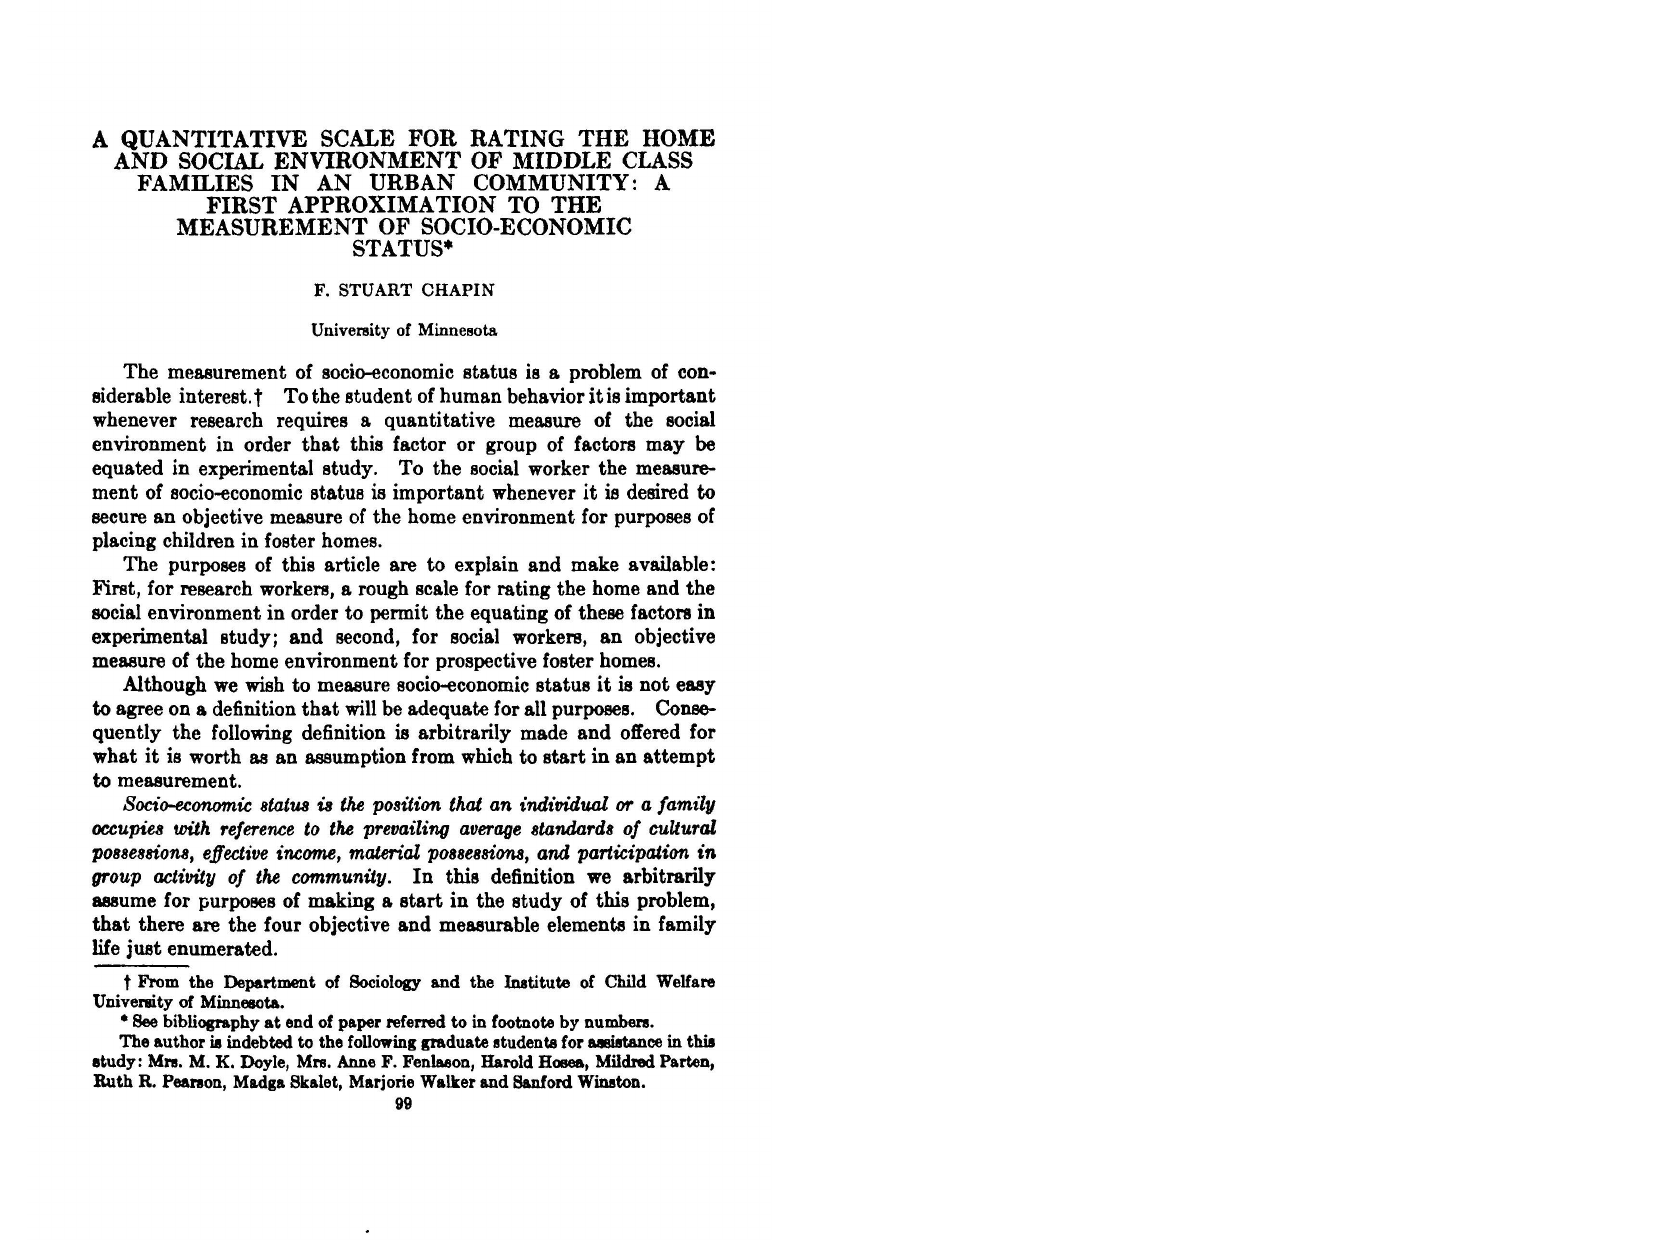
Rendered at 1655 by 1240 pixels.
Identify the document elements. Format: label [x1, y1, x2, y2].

picture [27, 0, 772, 1240]
